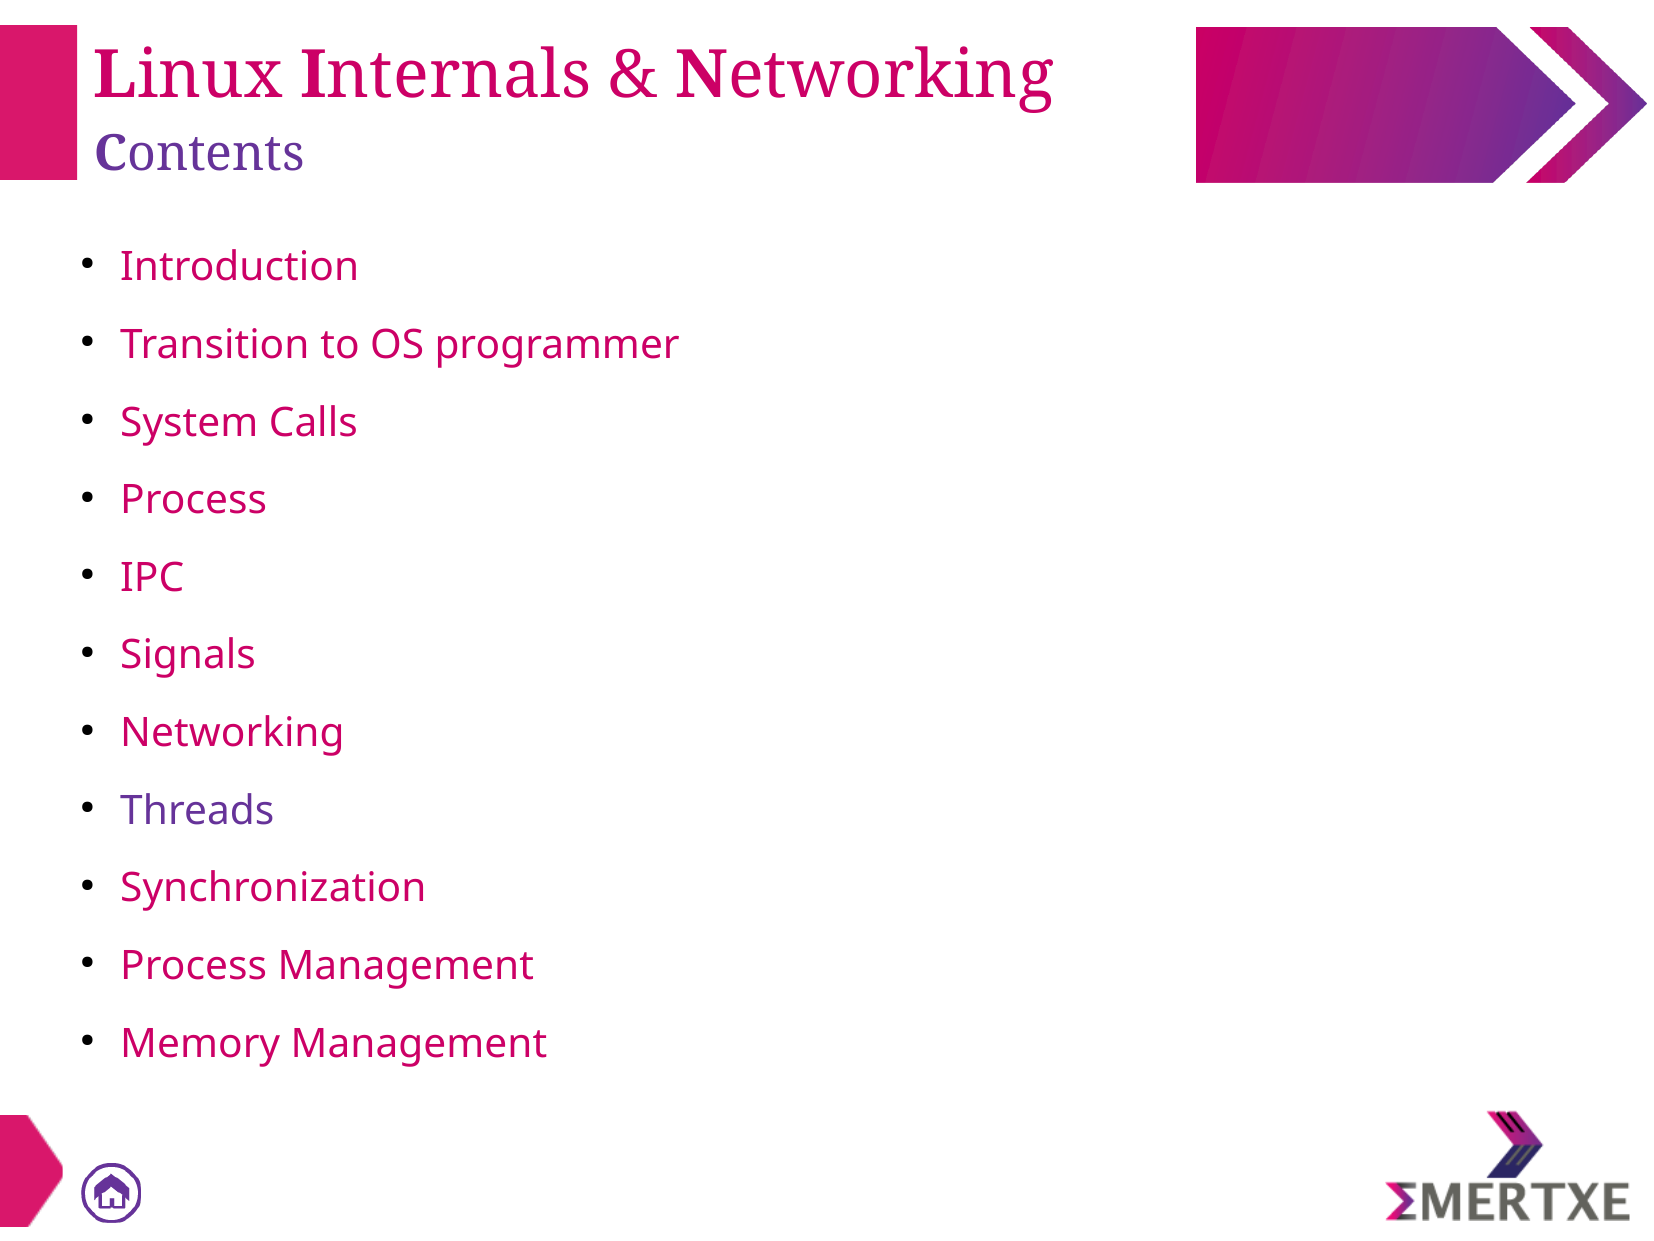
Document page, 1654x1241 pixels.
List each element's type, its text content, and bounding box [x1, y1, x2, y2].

title Linux Internals & Networking Contents [93, 2, 1571, 210]
picture [1385, 1107, 1631, 1221]
picture [1571, 27, 1647, 183]
picture [81, 1163, 141, 1223]
list Introduction Transition to OS programmer System Calls Process IPC Signals Networking Threads Synchronization Process Management Memory Management [67, 237, 1556, 1078]
